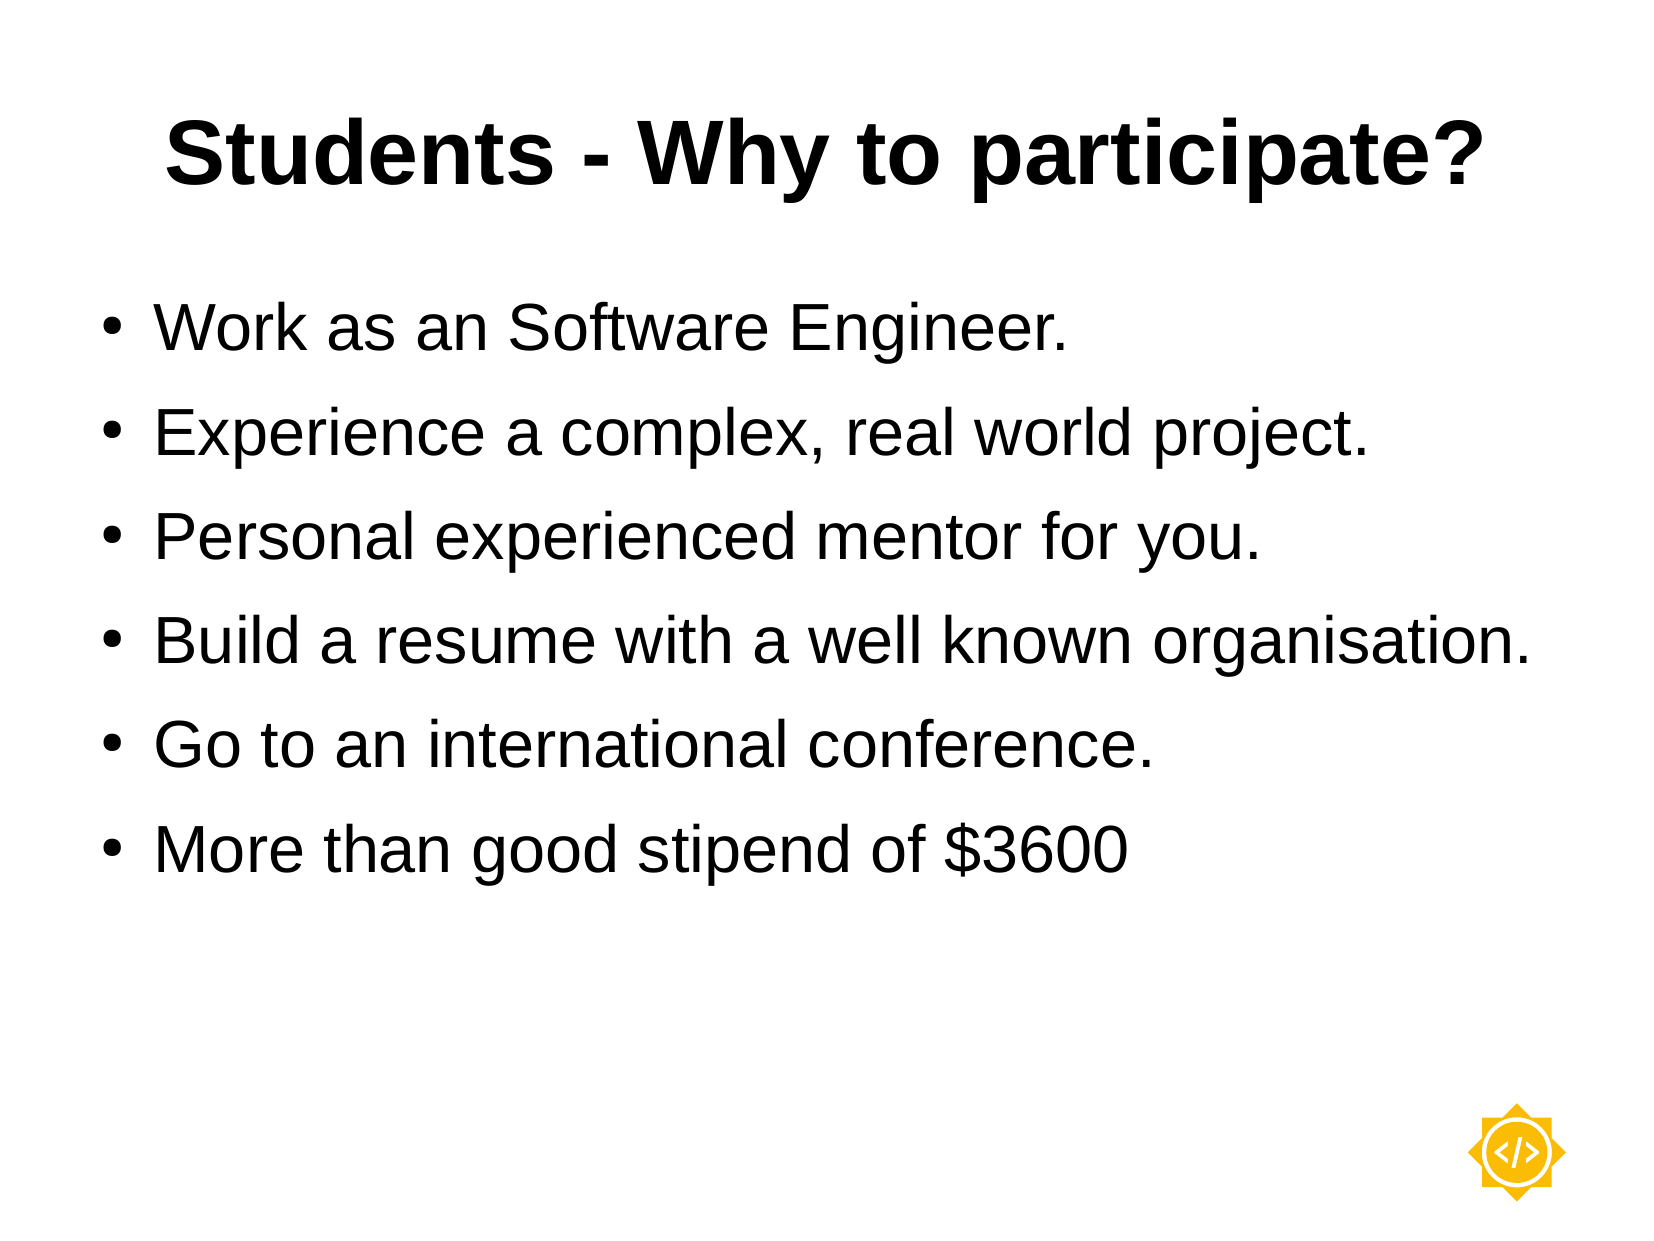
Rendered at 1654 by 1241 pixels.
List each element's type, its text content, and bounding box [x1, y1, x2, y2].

title Students - Why to participate? [82, 49, 1571, 257]
list Work as an Software Engineer. Experience a complex, real world project. Personal experienced mentor for you. Build a resume with a well known organisation. Go to an international conference. More than good stipend of $3600 [82, 290, 1571, 1010]
